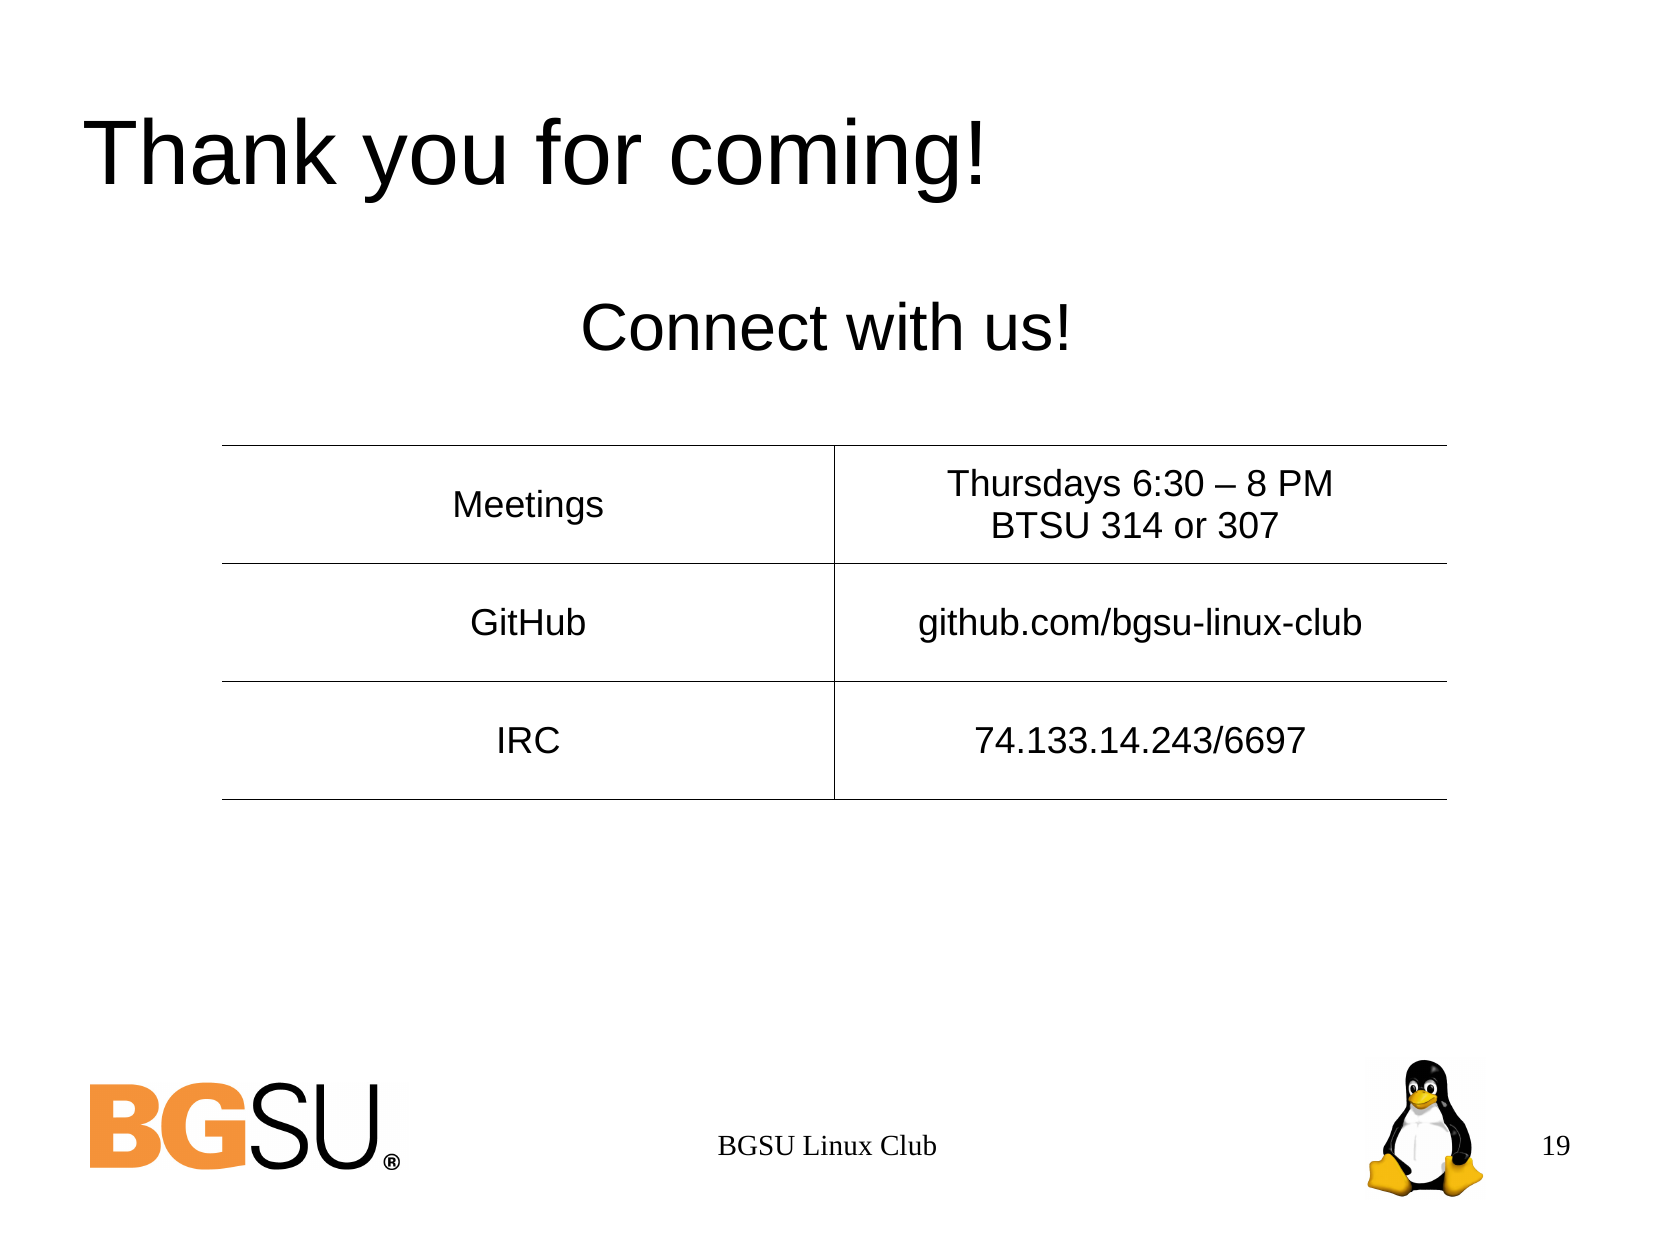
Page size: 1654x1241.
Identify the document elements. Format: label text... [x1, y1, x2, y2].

table_cell IRC [222, 682, 834, 799]
table_header Thursdays 6:30 – 8 PM BTSU 314 or 307 [835, 446, 1447, 563]
picture [1365, 1057, 1486, 1201]
table_header Meetings [222, 446, 834, 563]
subtitle Connect with us! [82, 290, 1571, 436]
table_cell github.com/bgsu-linux-club [835, 564, 1447, 681]
table_cell GitHub [222, 564, 834, 681]
picture [90, 1082, 409, 1171]
table_cell 74.133.14.243/6697 [835, 682, 1447, 799]
title Thank you for coming! [82, 49, 1571, 257]
